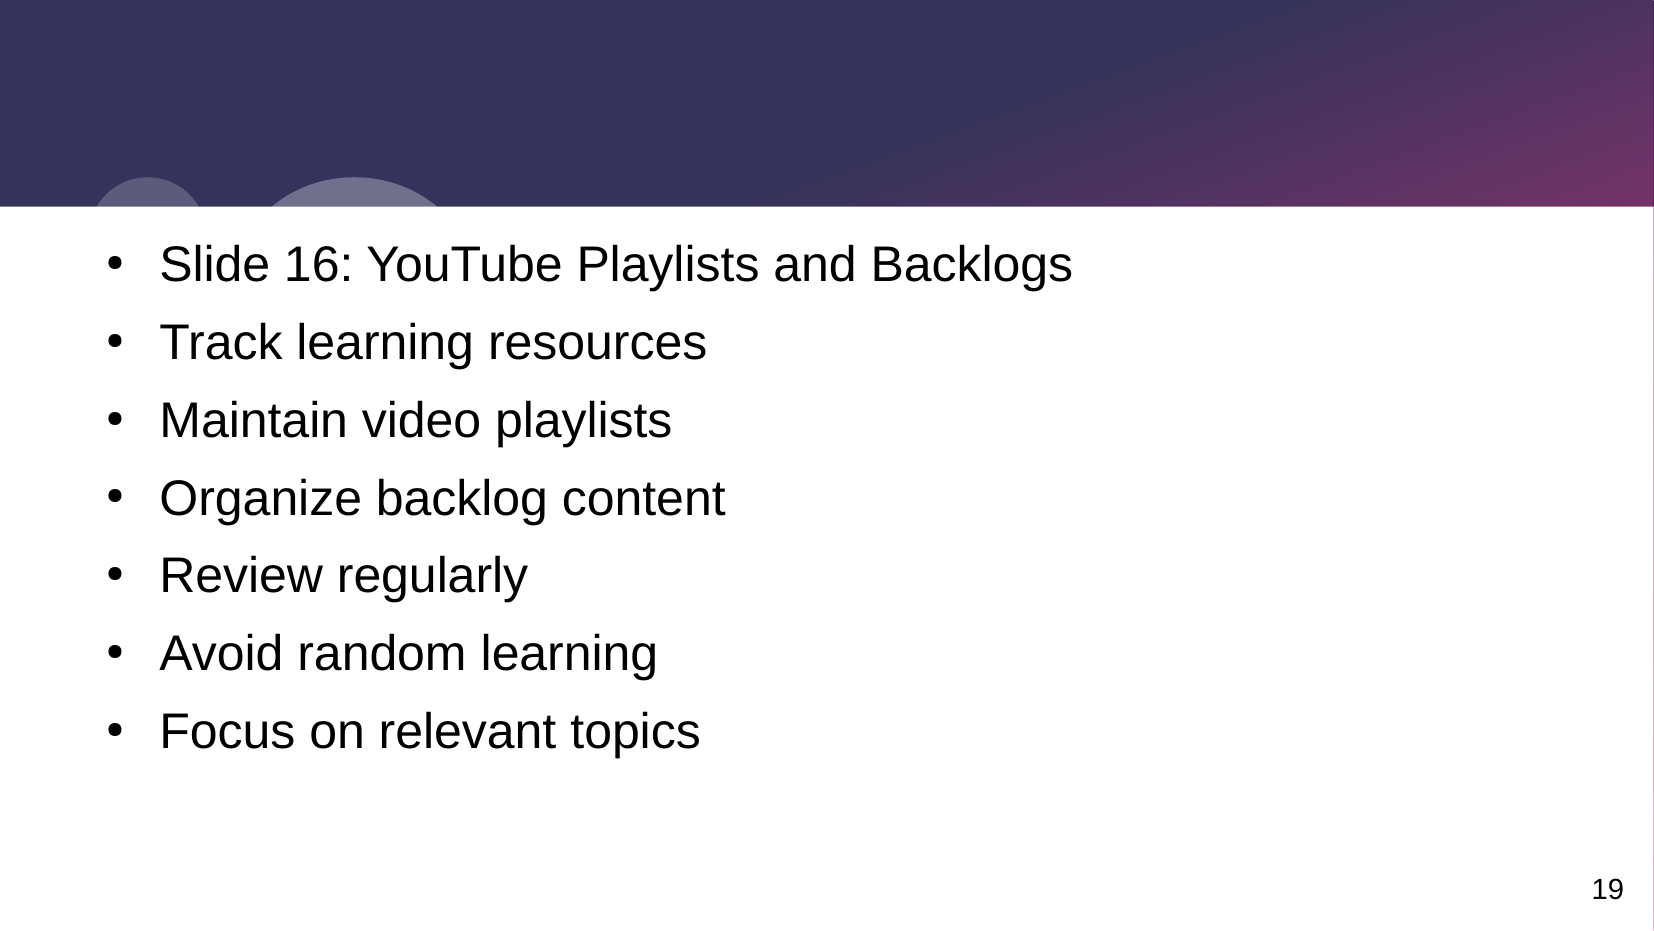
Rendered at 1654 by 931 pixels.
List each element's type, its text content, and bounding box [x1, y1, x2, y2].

list Slide 16: YouTube Playlists and Backlogs Track learning resources Maintain video playlists Organize backlog content Review regularly Avoid random learning Focus on relevant topics [88, 236, 1565, 827]
